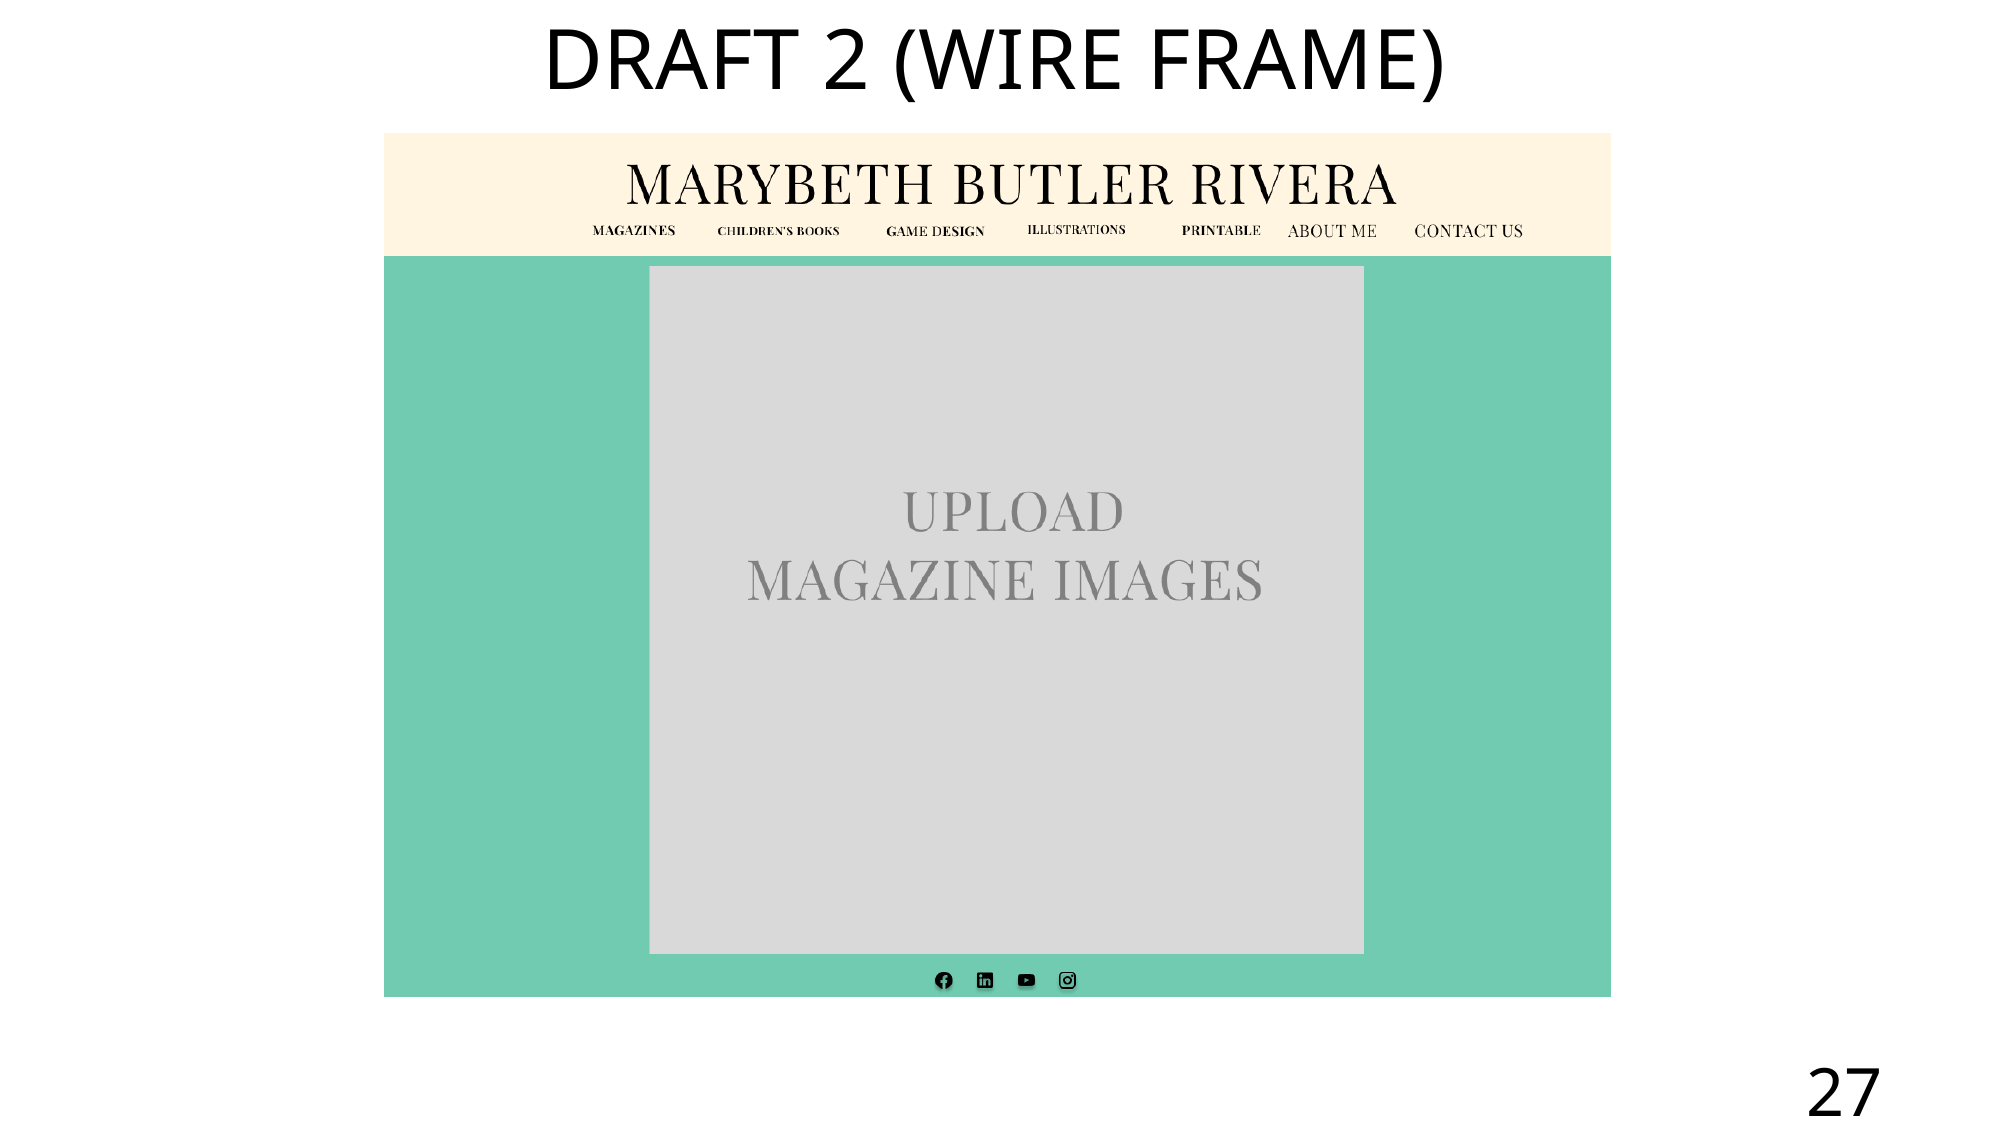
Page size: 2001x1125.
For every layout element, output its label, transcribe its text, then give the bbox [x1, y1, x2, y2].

slide_number 12 [1791, 1042, 1902, 1103]
picture [384, 133, 1611, 997]
title DRAFT 2 (Wire Frame) [117, 0, 1872, 214]
